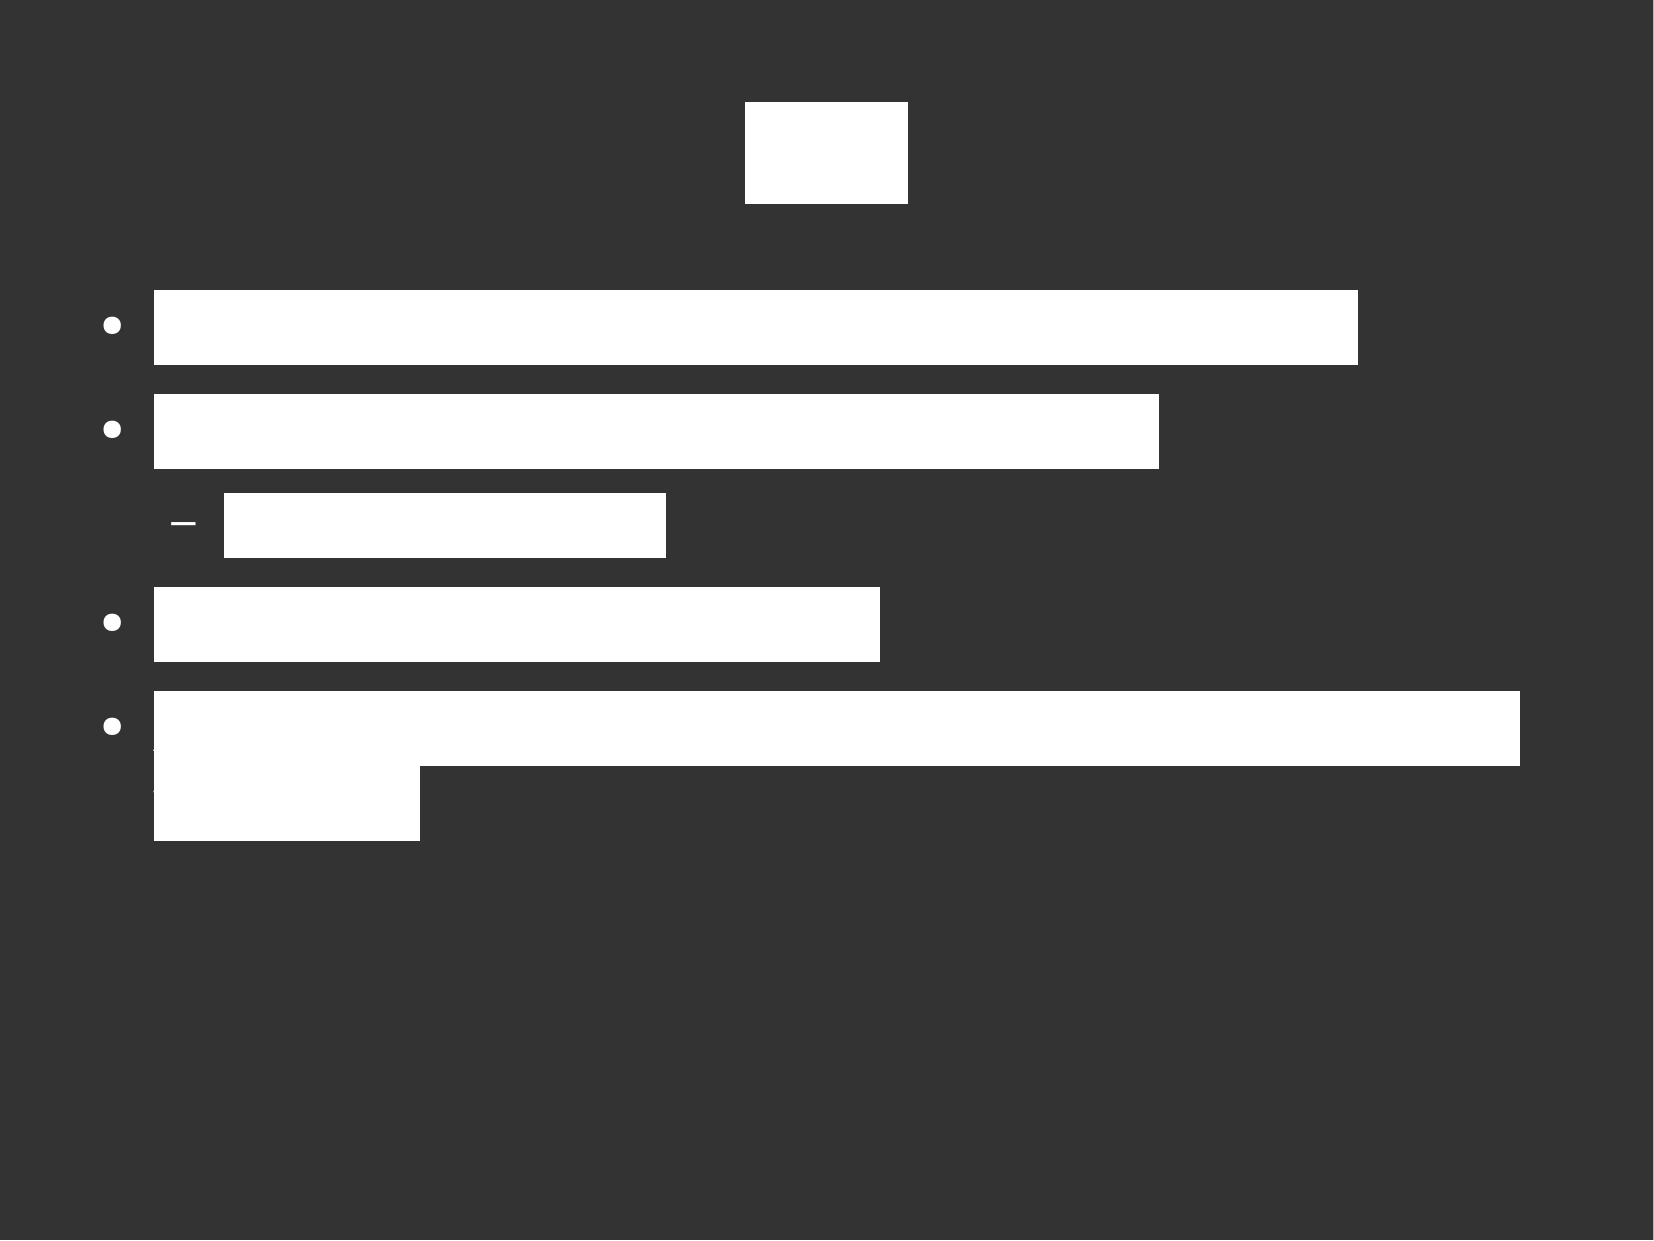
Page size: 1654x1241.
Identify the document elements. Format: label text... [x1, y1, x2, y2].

list Target users: analysts within municipality Identify neighbourhoods that differ Positive/negative Identify possible causes Also possible to use similar approach for other variables [82, 290, 1571, 1010]
title Use [82, 49, 1571, 257]
